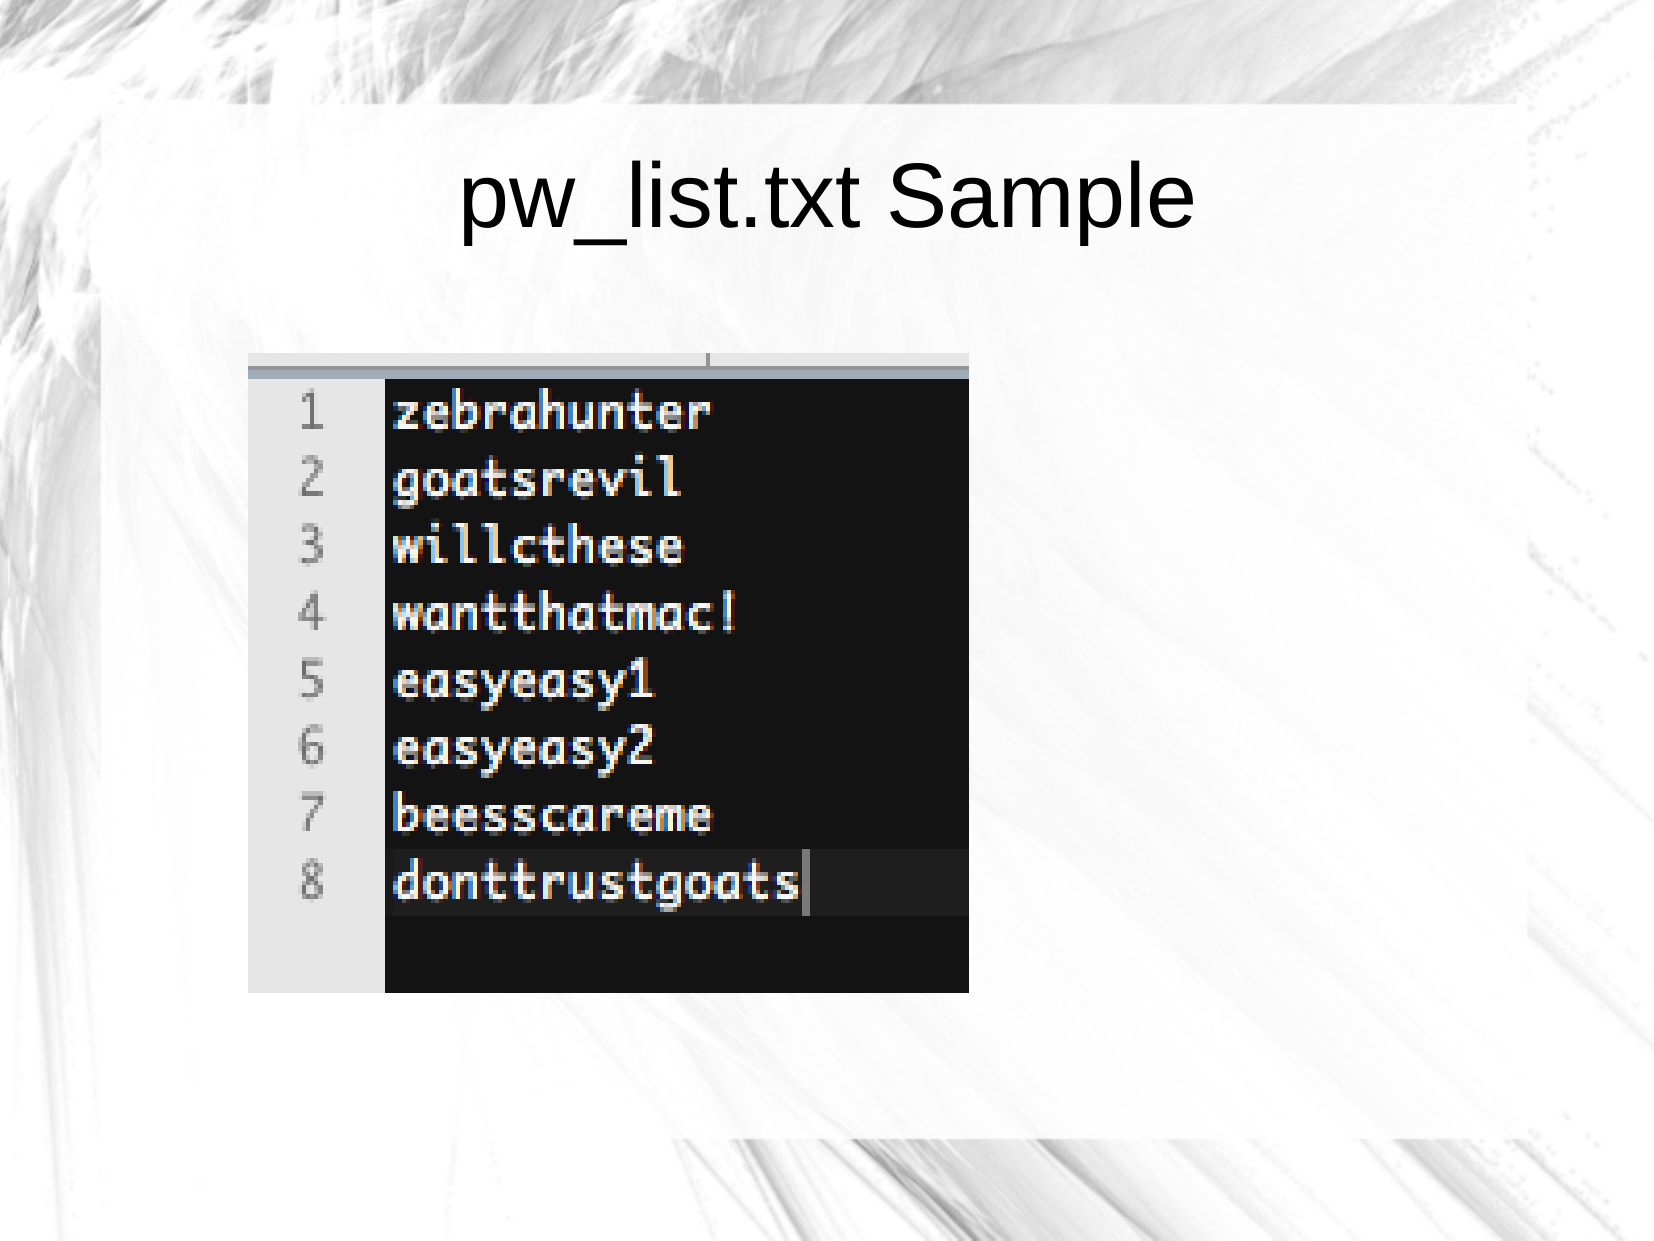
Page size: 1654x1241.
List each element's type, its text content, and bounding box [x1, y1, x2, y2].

picture [0, 0, 1654, 1241]
title pw_list.txt Sample [118, 112, 1506, 281]
